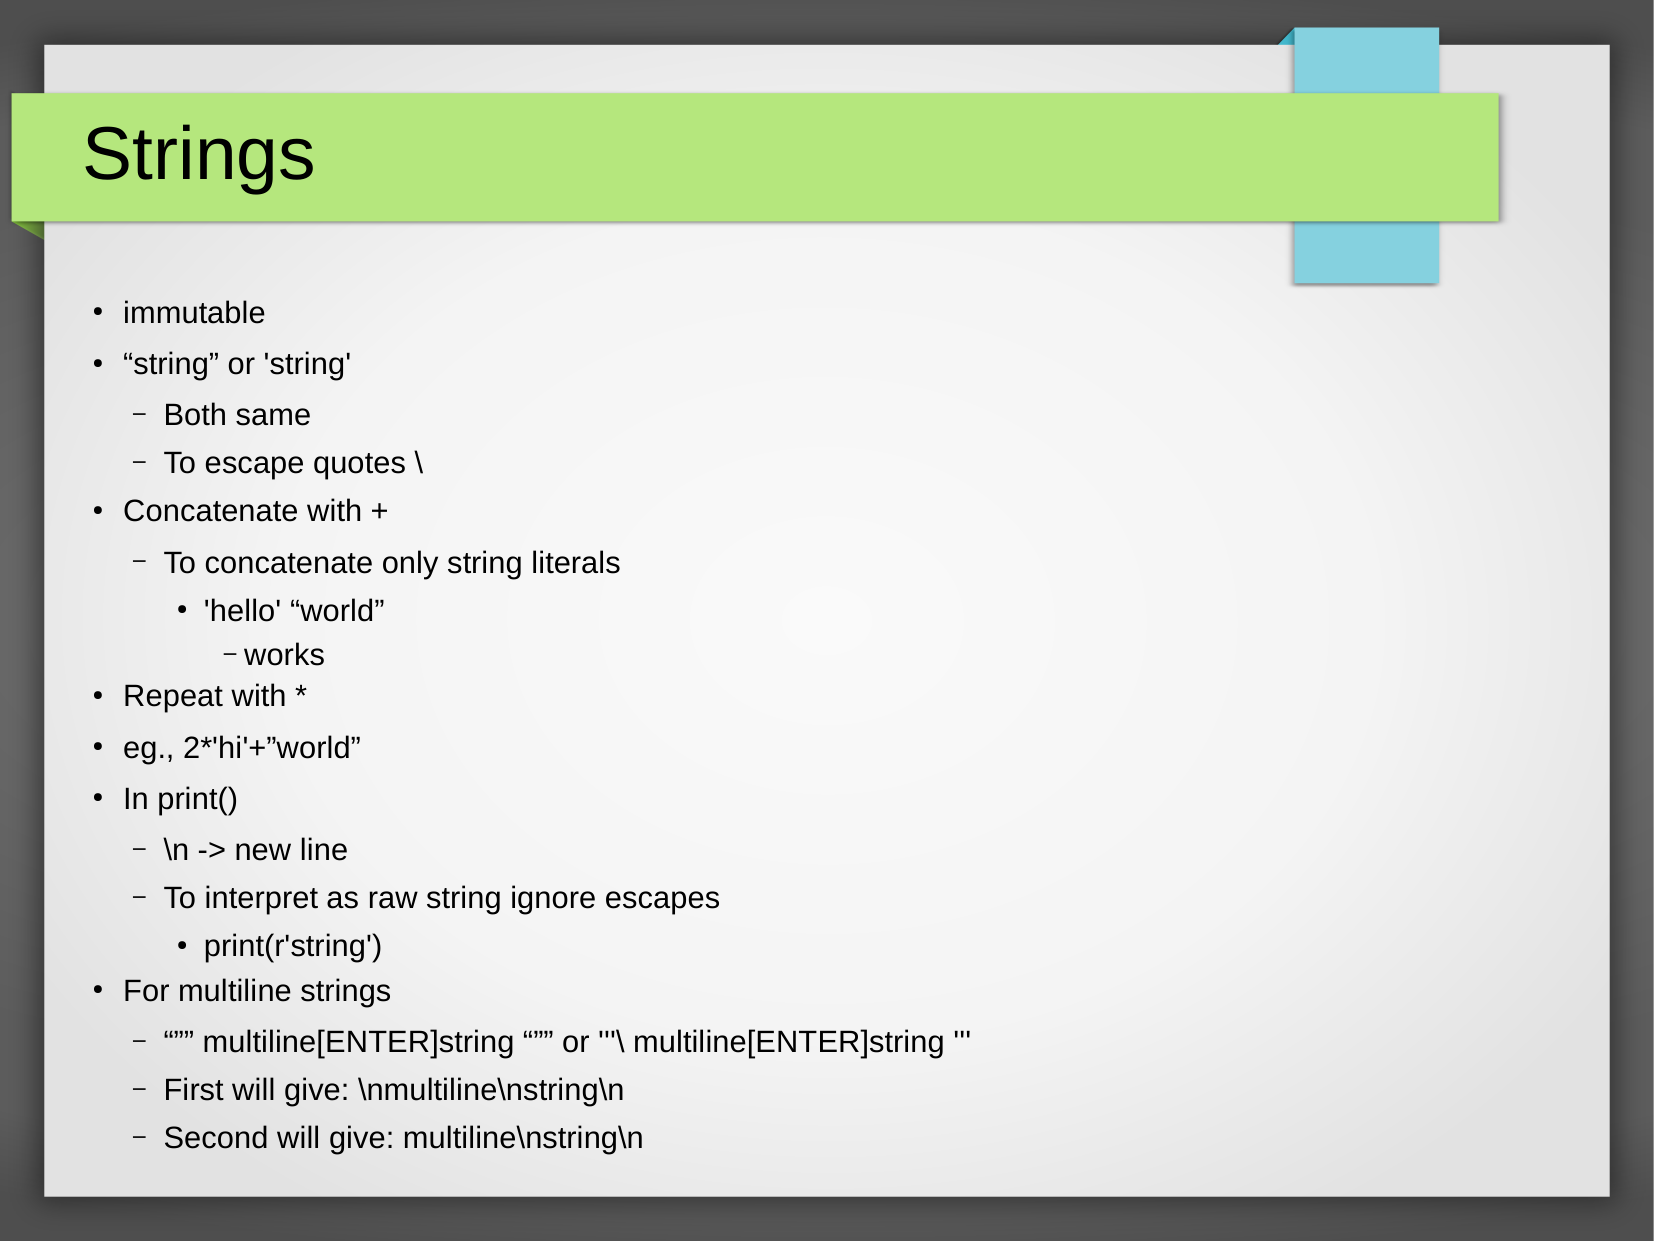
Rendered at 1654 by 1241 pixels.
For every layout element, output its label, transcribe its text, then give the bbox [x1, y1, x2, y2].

picture [0, 0, 1654, 1241]
title Strings [82, 94, 1264, 213]
list immutable “string” or 'string' Both same To escape quotes \ Concatenate with + To concatenate only string literals 'hello' “world” works Repeat with * eg., 2*'hi'+”world” In print() \n -> new line To interpret as raw string ignore escapes print(r'string') For multiline strings “”” multiline[ENTER]string “”” or '''\ multiline[ENTER]string ''' First will give: \nmultiline\nstring\n Second will give: multiline\nstring\n [82, 295, 1571, 1158]
